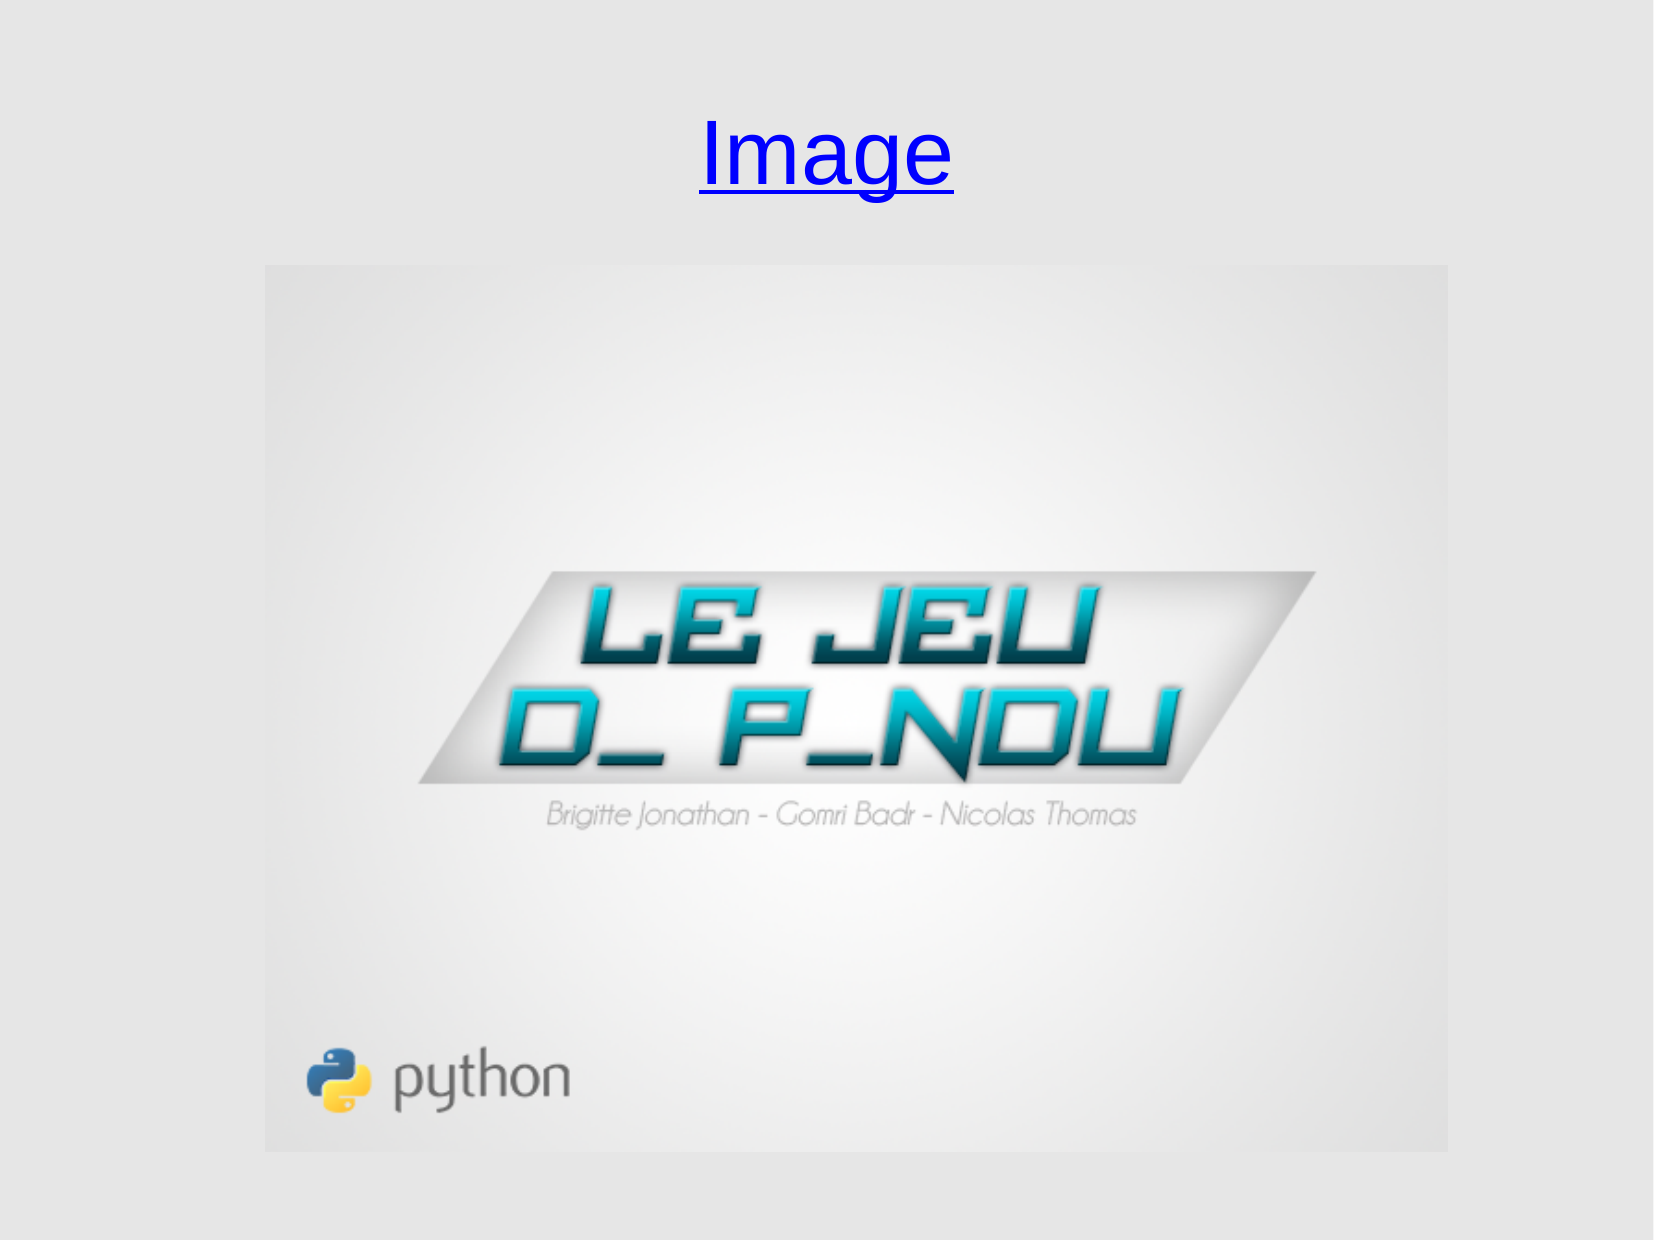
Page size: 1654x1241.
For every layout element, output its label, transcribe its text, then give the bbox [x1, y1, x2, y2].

picture [265, 265, 1448, 1152]
title Image [82, 49, 1571, 257]
